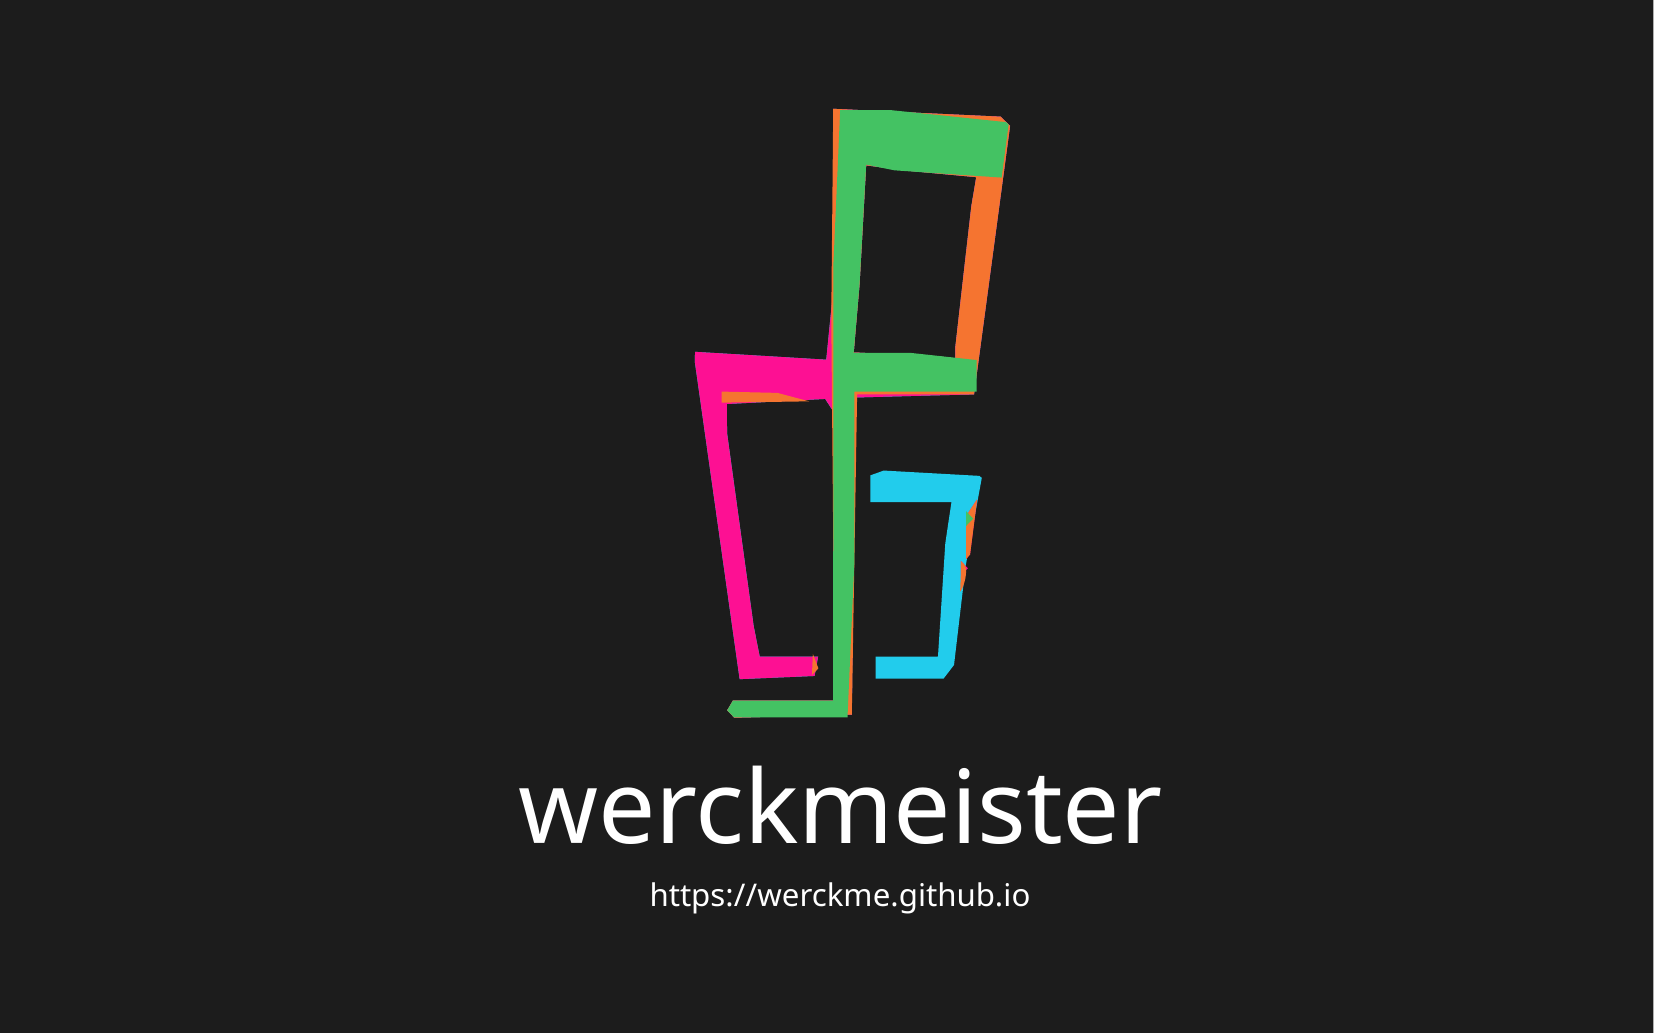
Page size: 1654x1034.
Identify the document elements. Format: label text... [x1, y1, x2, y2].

picture [622, 65, 1063, 758]
title werckmeister https://werckme.github.io [468, 738, 1213, 913]
